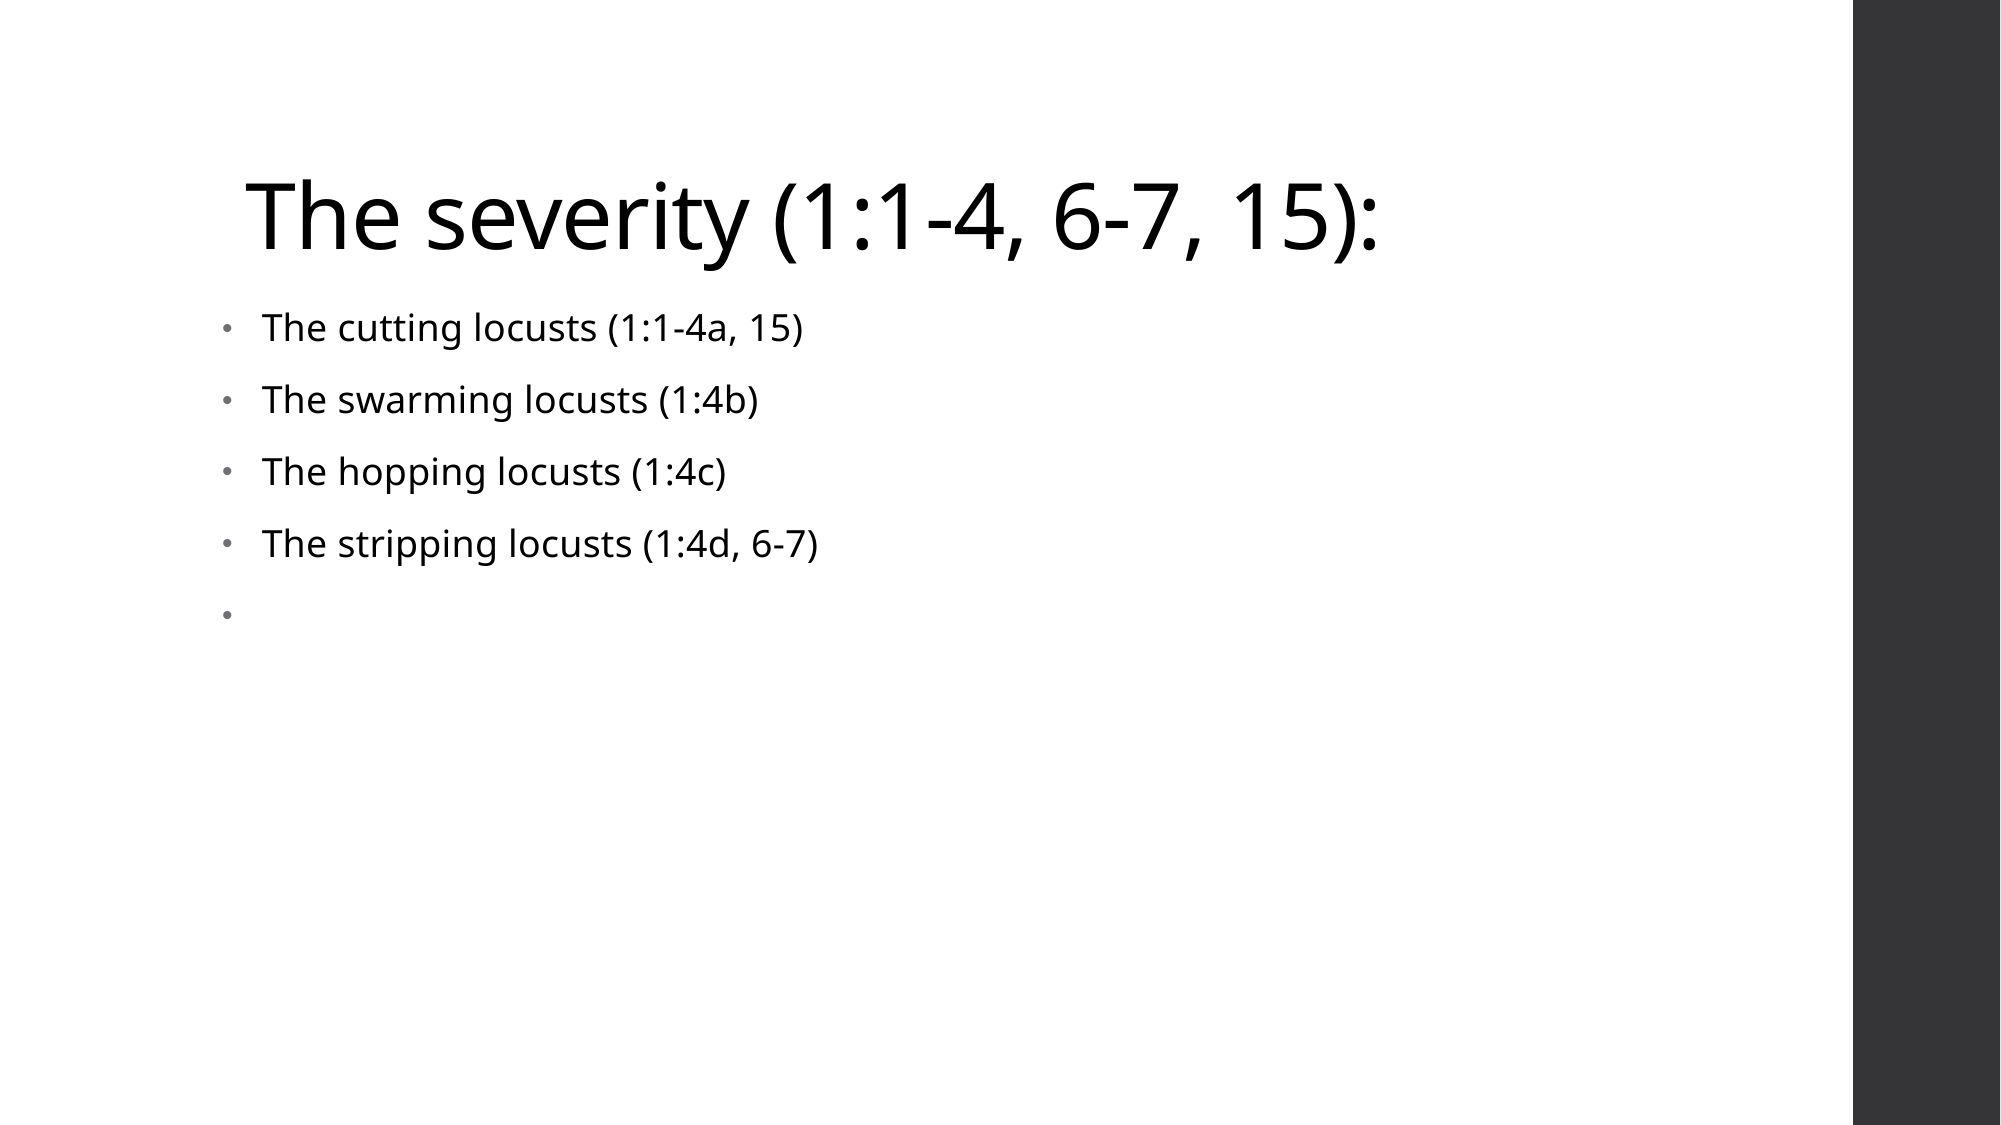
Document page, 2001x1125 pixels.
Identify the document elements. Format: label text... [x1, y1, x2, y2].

title The severity (1:1-4, 6-7, 15): [206, 60, 1797, 278]
list The cutting locusts (1:1-4a, 15) The swarming locusts (1:4b) The hopping locusts (1:4c) The stripping locusts (1:4d, 6-7) [206, 299, 1617, 1014]
